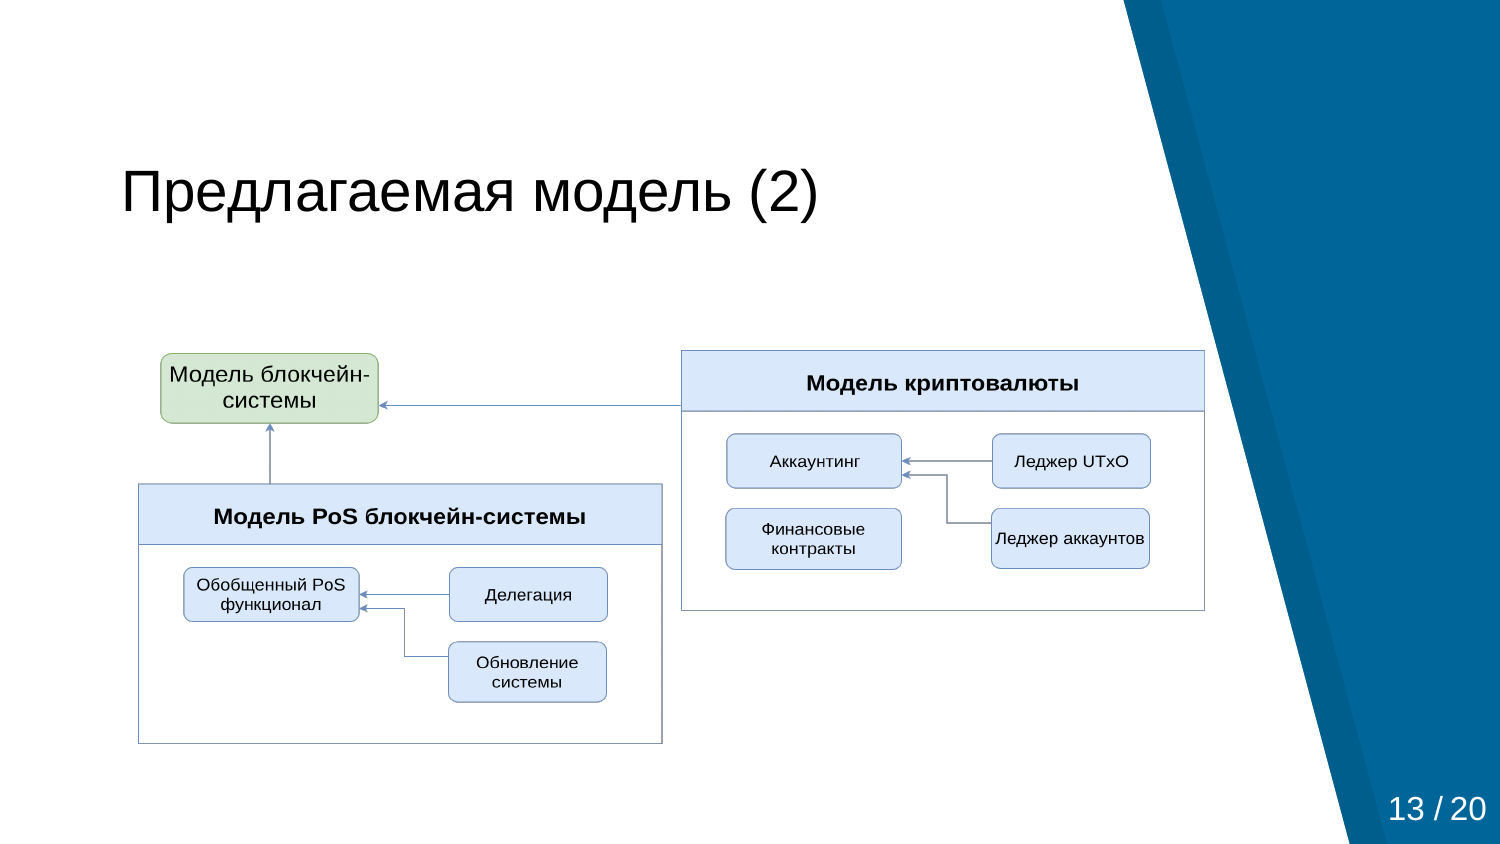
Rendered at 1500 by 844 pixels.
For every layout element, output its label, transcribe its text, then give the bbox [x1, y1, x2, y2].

title Предлагаемая модель (2) [121, 110, 1087, 272]
picture [138, 350, 1205, 744]
